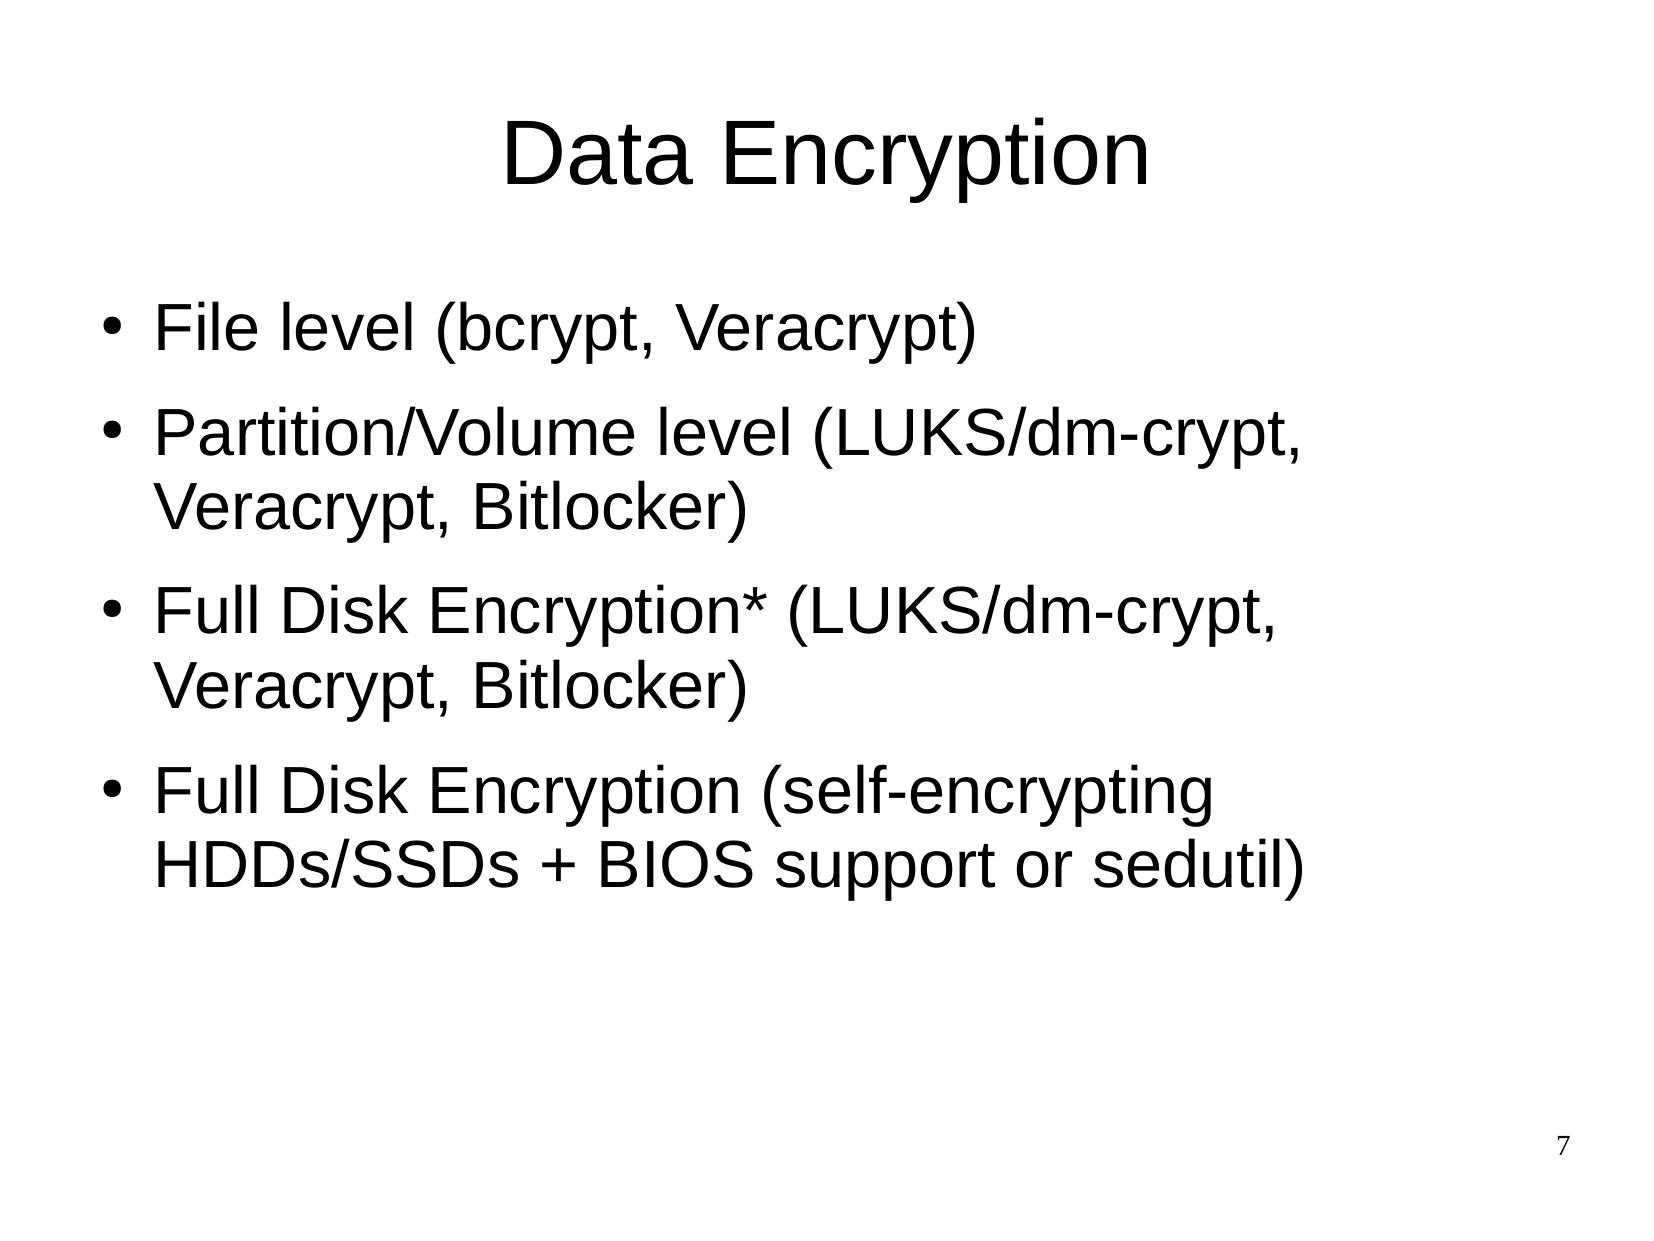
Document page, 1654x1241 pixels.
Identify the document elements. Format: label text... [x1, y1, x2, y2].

title Data Encryption [82, 49, 1571, 257]
list File level (bcrypt, Veracrypt) Partition/Volume level (LUKS/dm-crypt, Veracrypt, Bitlocker) Full Disk Encryption* (LUKS/dm-crypt, Veracrypt, Bitlocker) Full Disk Encryption (self-encrypting HDDs/SSDs + BIOS support or sedutil) [82, 290, 1571, 1010]
